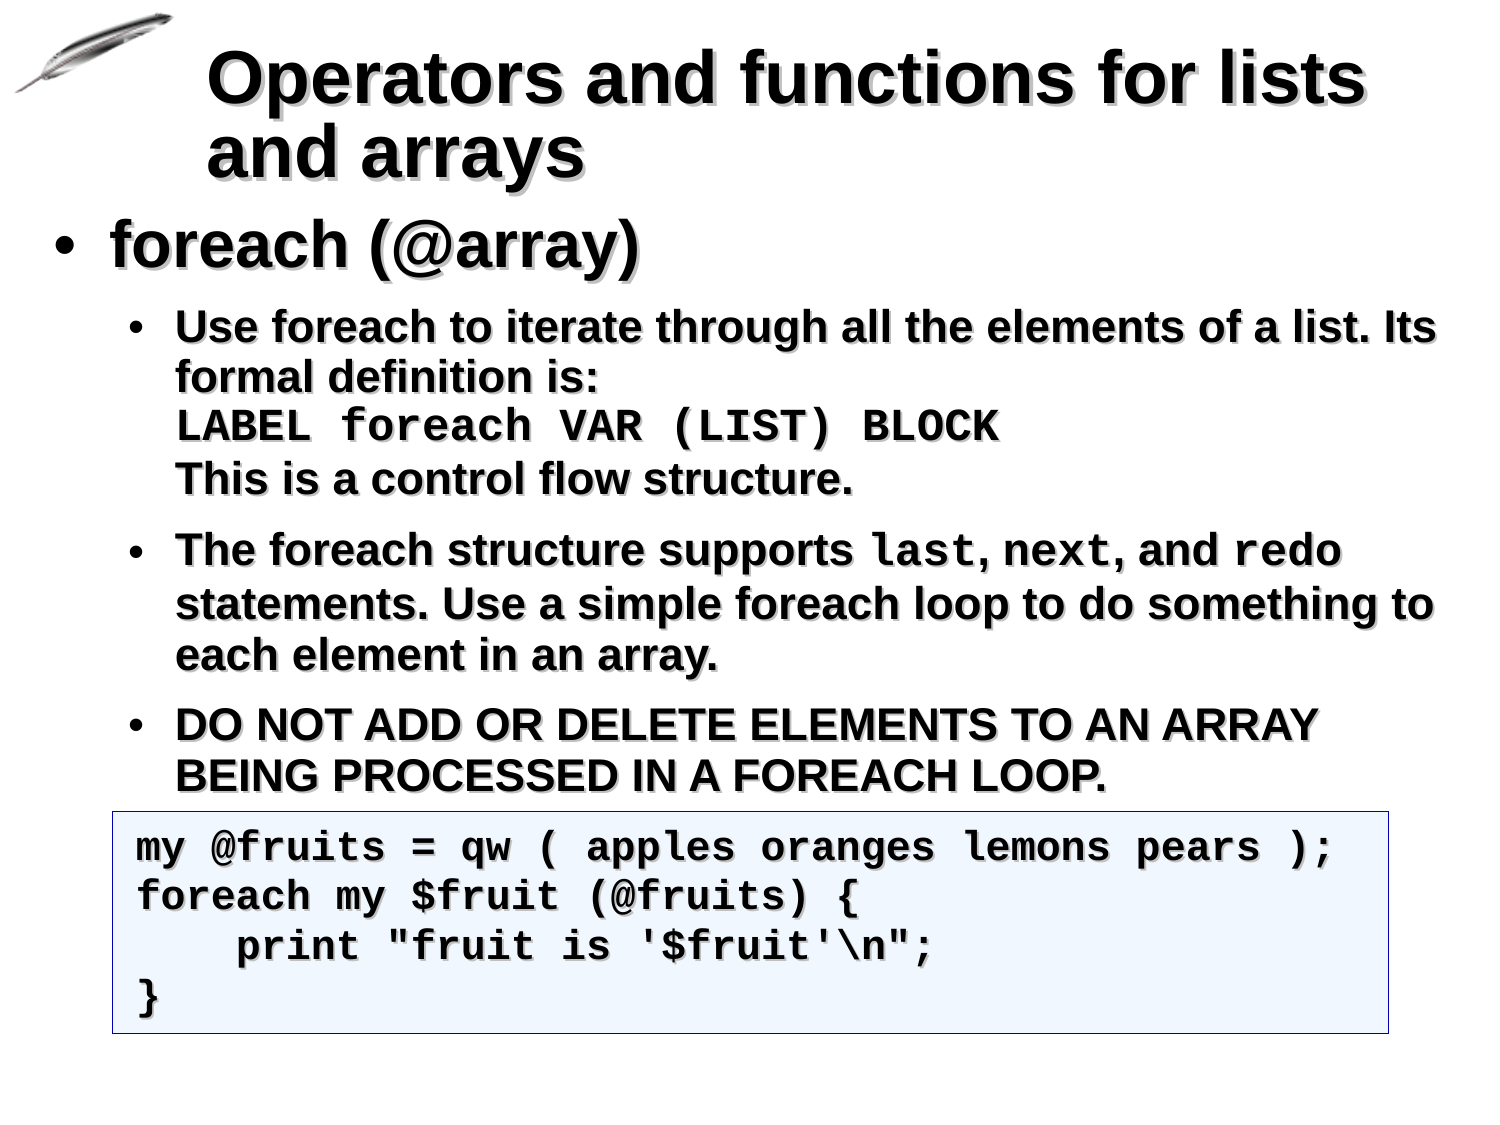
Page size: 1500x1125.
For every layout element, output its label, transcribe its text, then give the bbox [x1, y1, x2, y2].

list foreach (@array) Use foreach to iterate through all the elements of a list. Its formal definition is: LABEL foreach VAR (LIST) BLOCK This is a control flow structure. The foreach structure supports last, next, and redo statements. Use a simple foreach loop to do something to each element in an array. DO NOT ADD OR DELETE ELEMENTS TO AN ARRAY BEING PROCESSED IN A FOREACH LOOP. [53, 207, 1447, 1084]
picture [11, 11, 179, 95]
title Operators and functions for lists and arrays [206, 0, 1418, 207]
text_box my @fruits = qw ( apples oranges lemons pears ); foreach my $fruit (@fruits) { print "fruit is '$fruit'\n"; } [112, 811, 1389, 1034]
